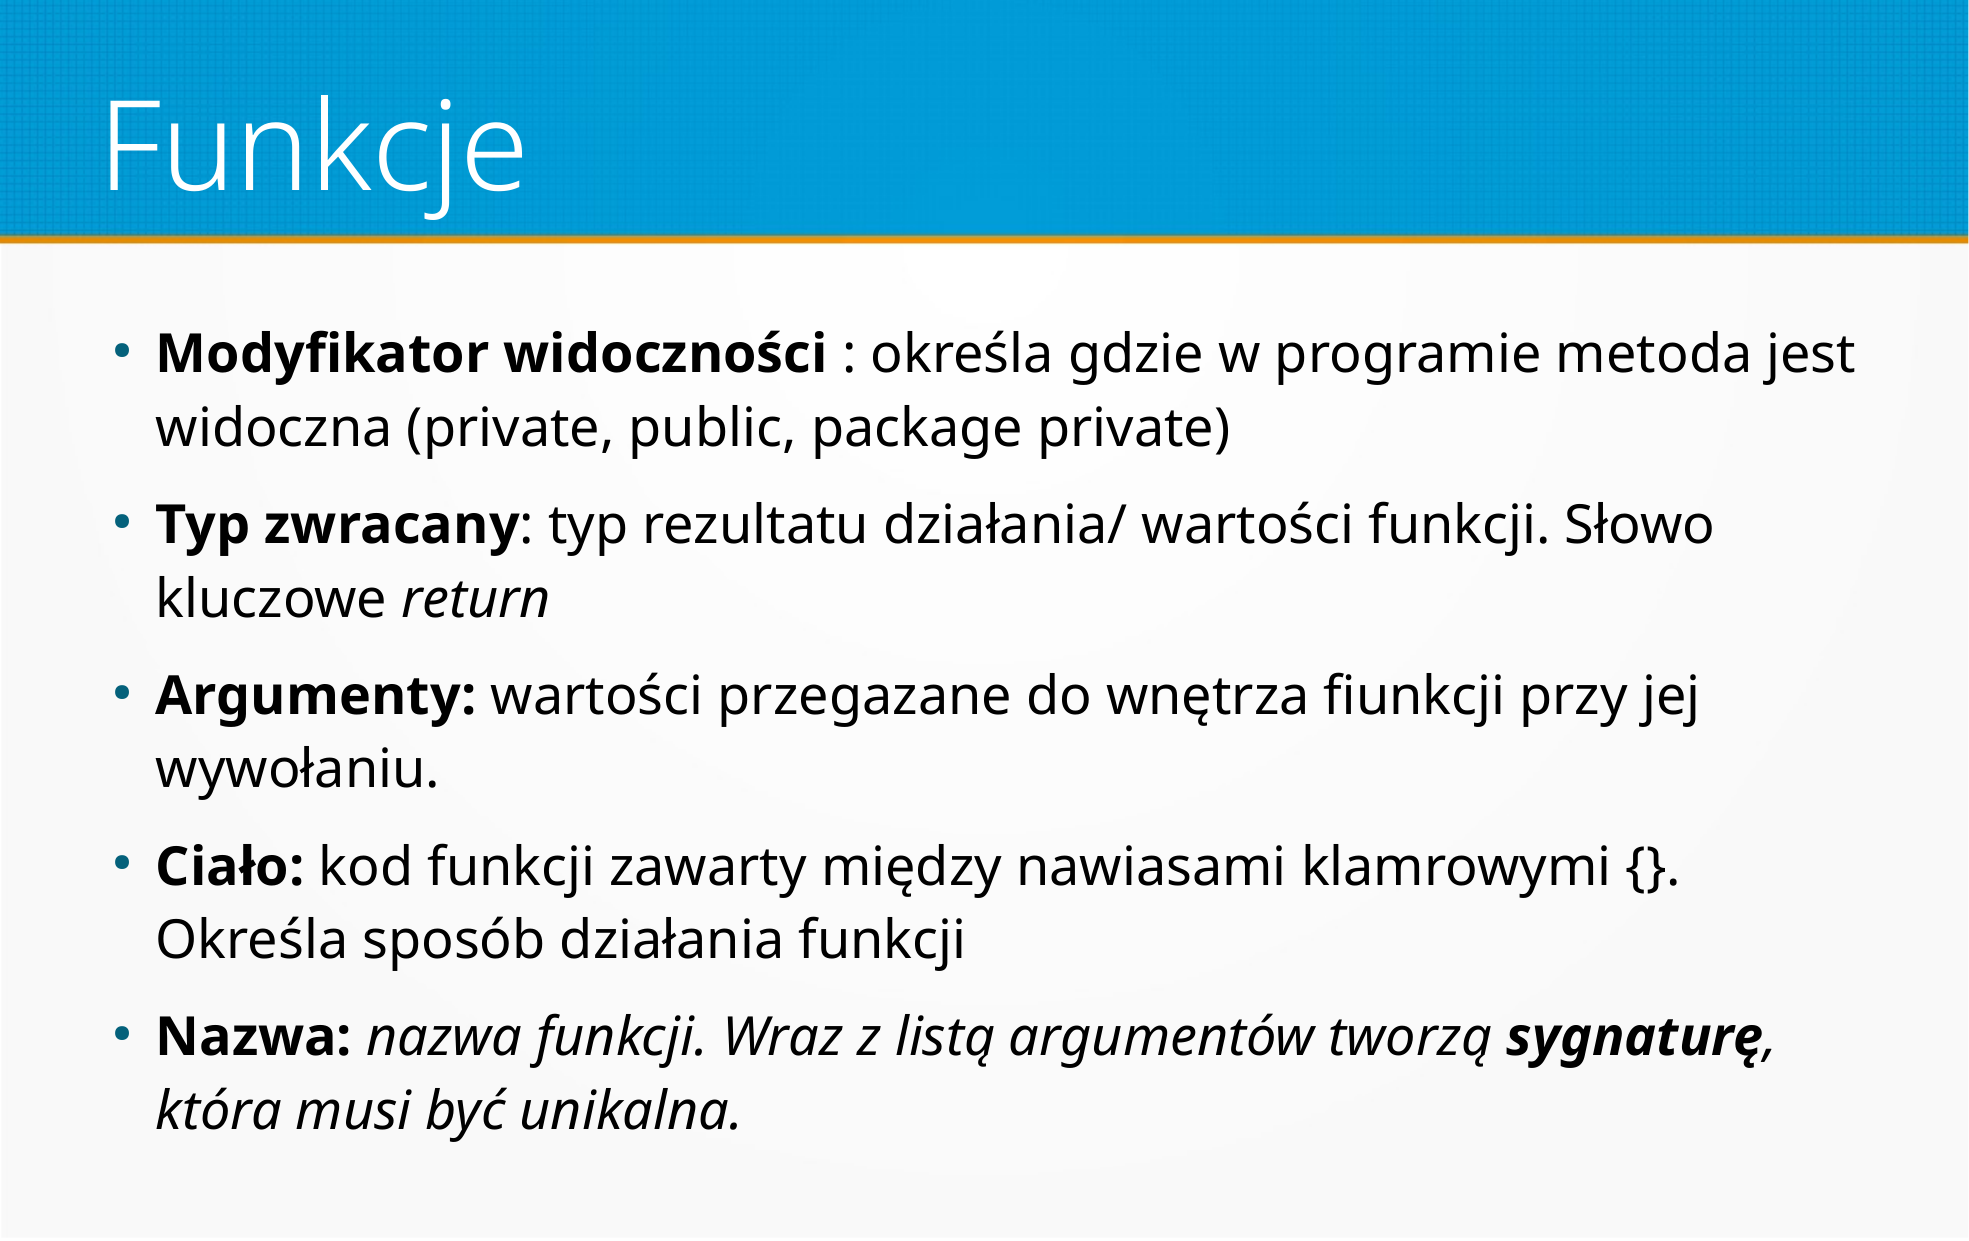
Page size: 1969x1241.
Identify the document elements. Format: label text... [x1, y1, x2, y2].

title Funkcje [98, 19, 1870, 227]
picture [0, 233, 1969, 1241]
list Modyfikator widoczności : określa gdzie w programie metoda jest widoczna (private, public, package private) Typ zwracany: typ rezultatu działania/ wartości funkcji. Słowo kluczowe return Argumenty: wartości przegazane do wnętrza fiunkcji przy jej wywołaniu. Ciało: kod funkcji zawarty między nawiasami klamrowymi {}. Określa sposób działania funkcji Nazwa: nazwa funkcji. Wraz z listą argumentów tworzą sygnaturę, która musi być unikalna. [98, 315, 1861, 1156]
